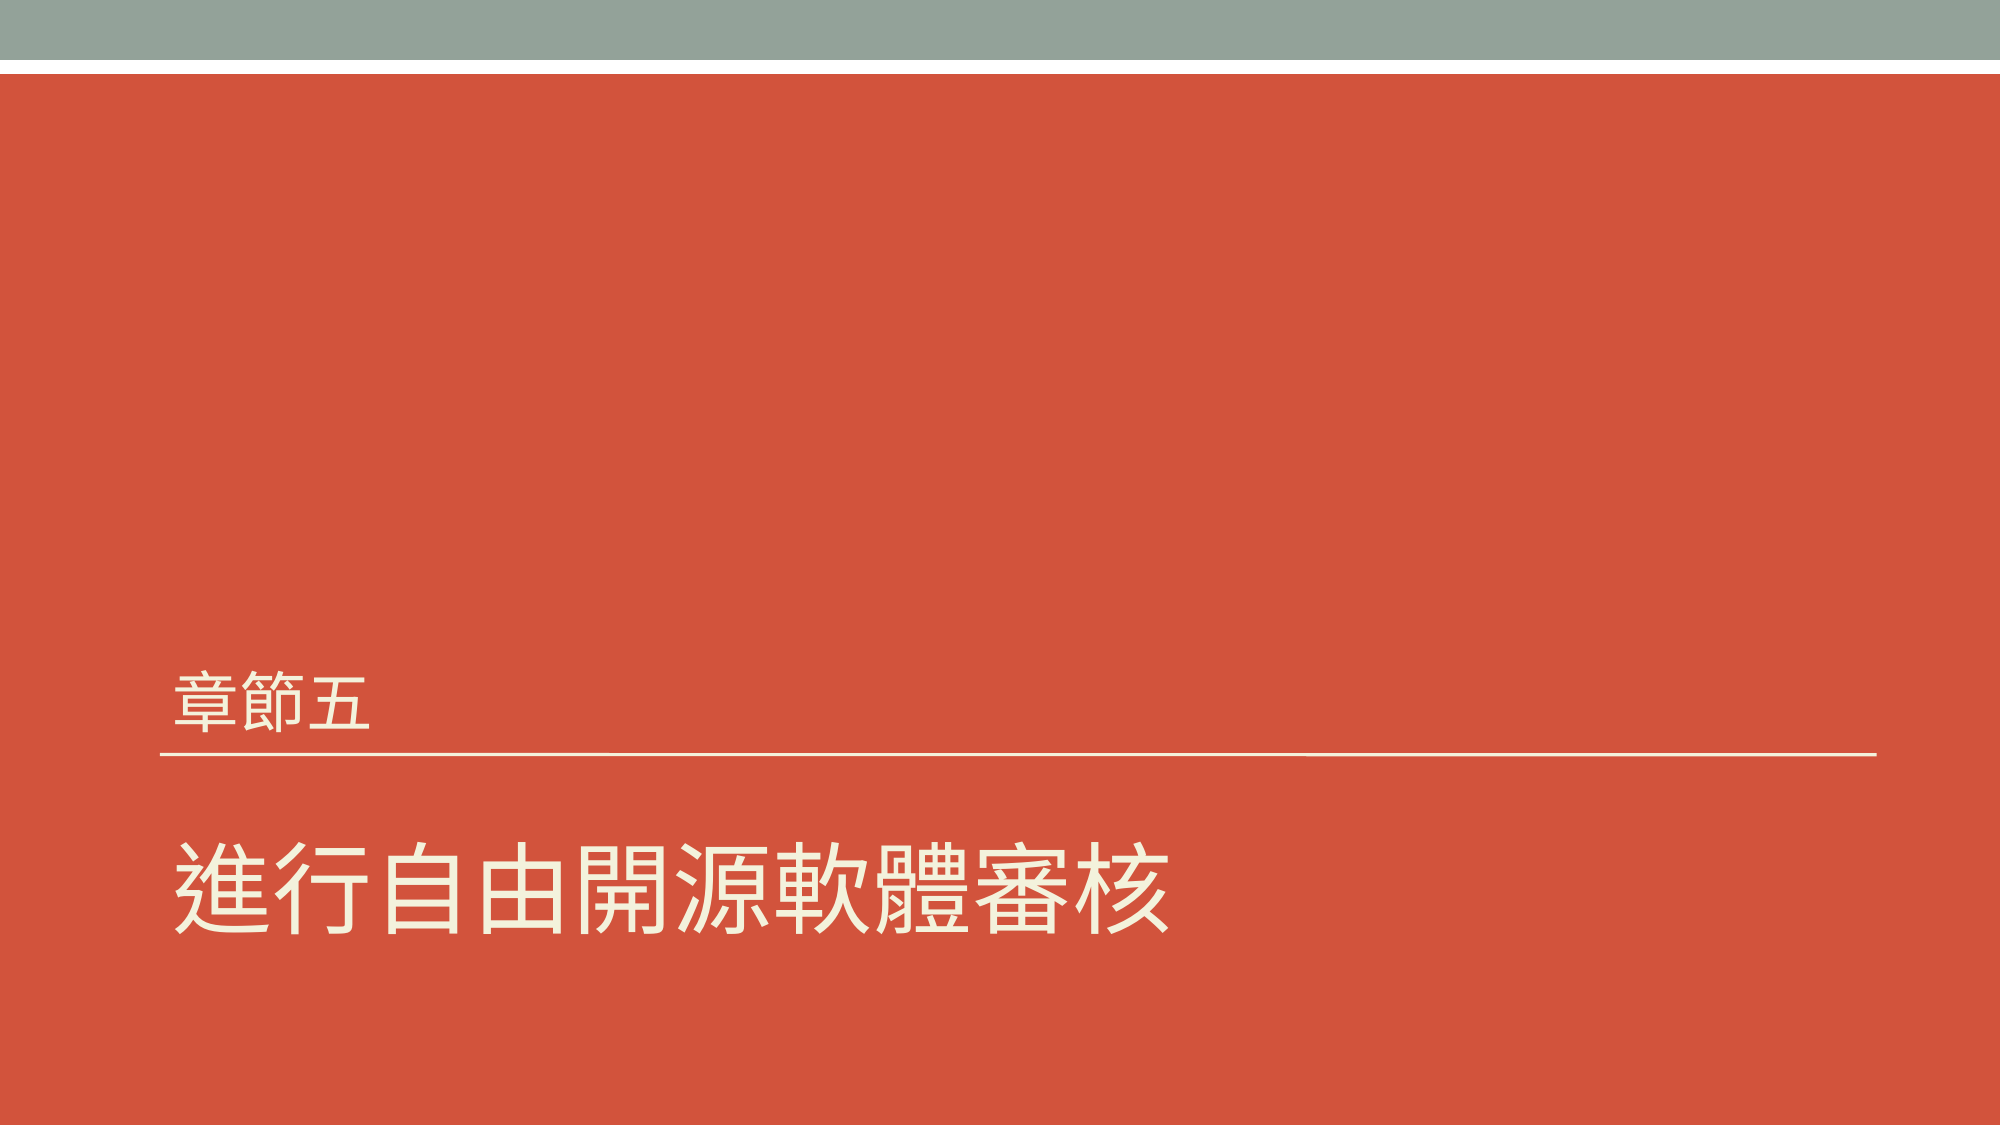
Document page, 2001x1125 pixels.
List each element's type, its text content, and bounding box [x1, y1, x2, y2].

list 進行自由開源軟體審核 [157, 758, 1858, 1006]
title 章節五 [157, 387, 1858, 749]
